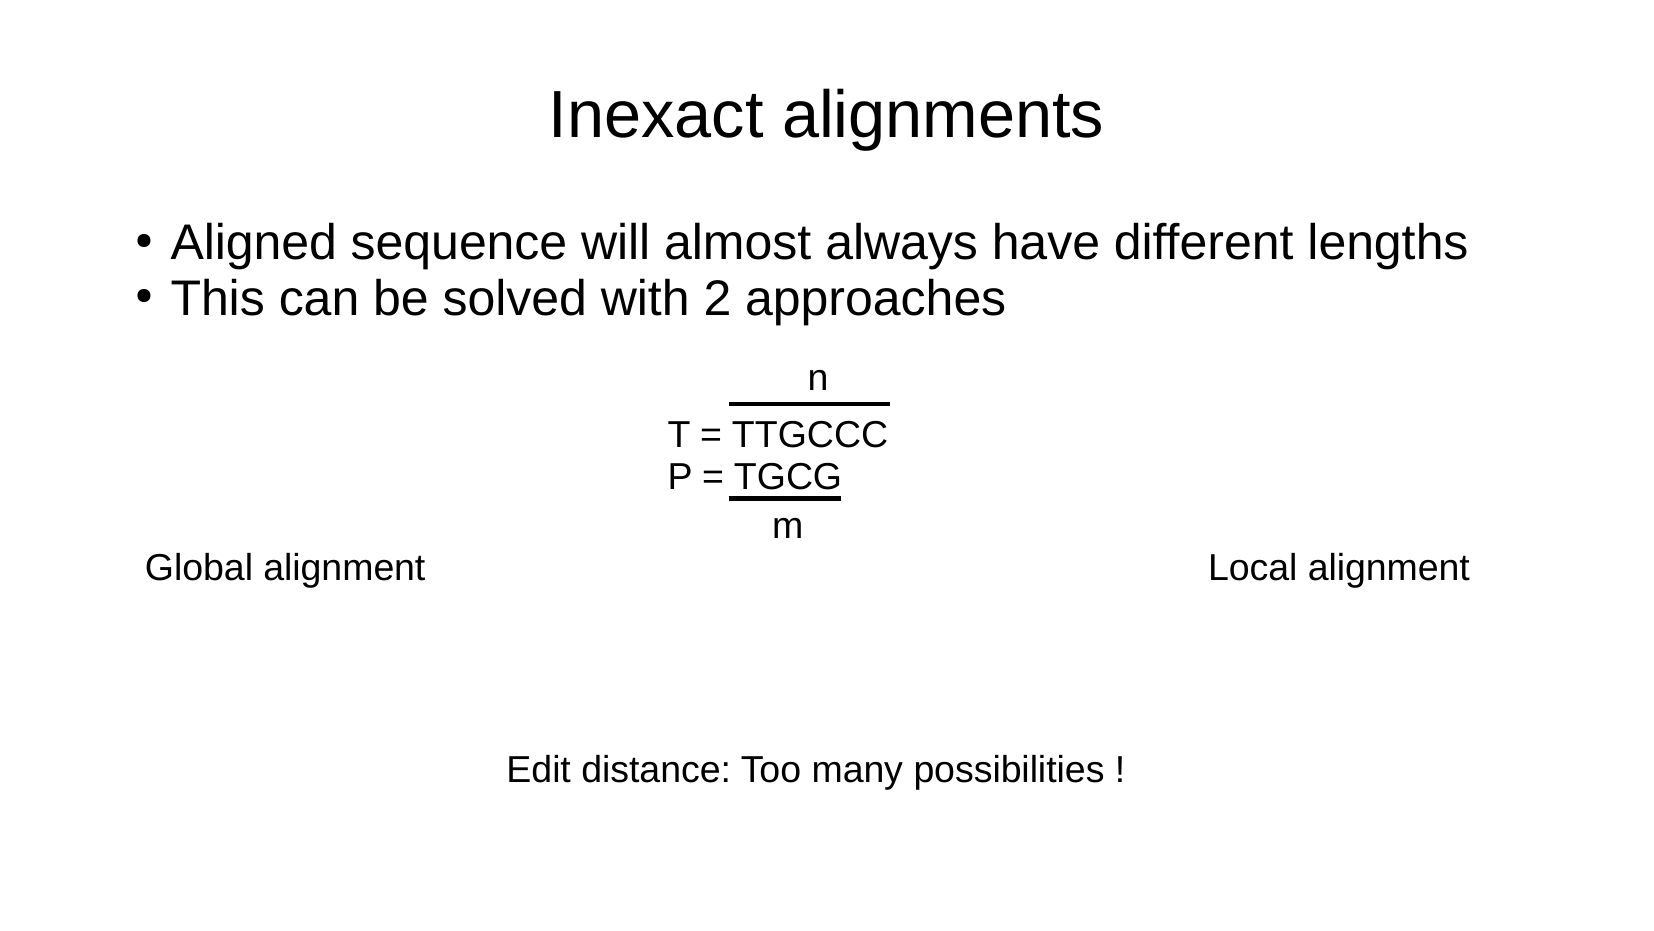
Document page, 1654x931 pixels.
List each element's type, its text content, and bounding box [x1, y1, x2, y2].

text_box Edit distance: Too many possibilities ! [491, 740, 1141, 798]
title Inexact alignments [82, 37, 1571, 193]
text_box n [792, 349, 844, 406]
text_box Local alignment [1193, 539, 1485, 596]
text_box T = TTGCCC P = TGCG [652, 406, 1041, 589]
subtitle Aligned sequence will almost always have different lengths This can be solved with 2 approaches [135, 214, 1624, 754]
text_box Global alignment [130, 539, 441, 596]
text_box m [757, 496, 819, 554]
